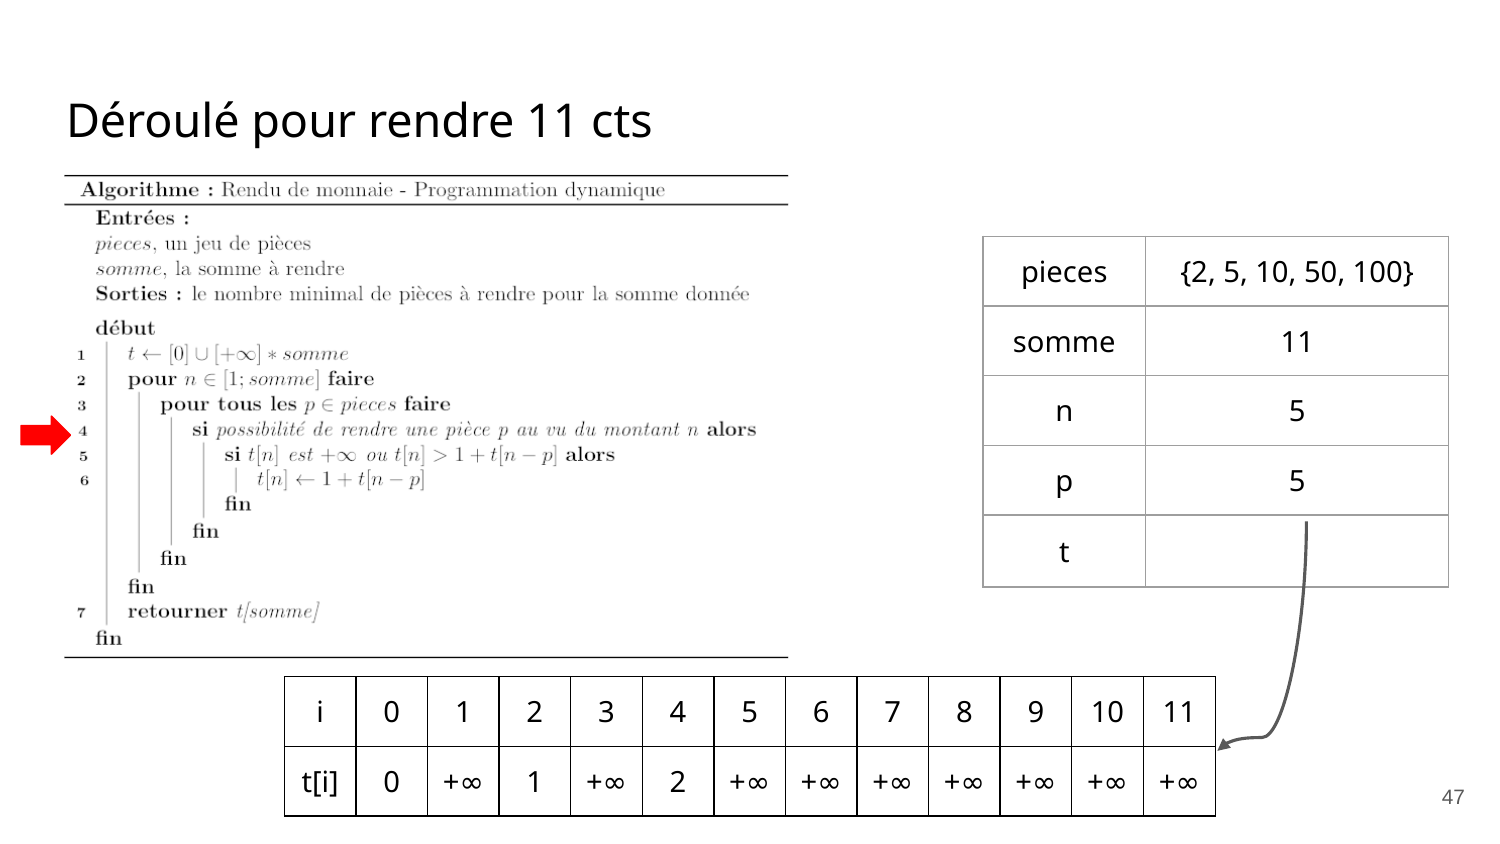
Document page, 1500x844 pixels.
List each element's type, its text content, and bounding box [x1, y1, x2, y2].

table_cell 5 [1146, 446, 1448, 514]
table_cell 1 [500, 747, 570, 815]
table_cell [1146, 516, 1448, 586]
table_cell +∞ [1001, 747, 1071, 815]
table_cell 0 [357, 747, 427, 815]
table_cell +∞ [786, 747, 856, 815]
table_header 4 [643, 677, 713, 746]
text_box [21, 416, 71, 455]
table_header 1 [428, 677, 498, 746]
table_header i [285, 677, 355, 746]
table_cell t[i] [285, 747, 355, 815]
table_cell 2 [643, 747, 713, 815]
table_cell t [984, 516, 1145, 586]
table_cell +∞ [715, 747, 785, 815]
table_cell +∞ [428, 747, 498, 815]
table_header 5 [715, 677, 785, 746]
table_header {2, 5, 10, 50, 100} [1146, 237, 1448, 305]
title Déroulé pour rendre 11 cts [51, 72, 1449, 167]
table_cell +∞ [858, 747, 928, 815]
table_header 11 [1144, 677, 1215, 746]
table_cell n [984, 376, 1145, 445]
table_cell p [984, 446, 1145, 514]
table_header 10 [1072, 677, 1143, 746]
table_header 2 [500, 677, 570, 746]
table_cell 5 [1146, 376, 1448, 445]
table_cell +∞ [929, 747, 999, 815]
table_header 3 [571, 677, 642, 746]
table_cell somme [984, 307, 1145, 375]
table_header pieces [984, 237, 1145, 305]
table_header 9 [1001, 677, 1071, 746]
table_header 8 [929, 677, 999, 746]
table_cell 11 [1146, 307, 1448, 375]
slide_number <numéro> [1389, 764, 1480, 830]
table_cell +∞ [1144, 747, 1215, 815]
table_header 6 [786, 677, 856, 746]
picture [63, 173, 789, 660]
table_cell +∞ [571, 747, 642, 815]
table_header 0 [357, 677, 427, 746]
table_header 7 [858, 677, 928, 746]
table_cell +∞ [1072, 747, 1143, 815]
